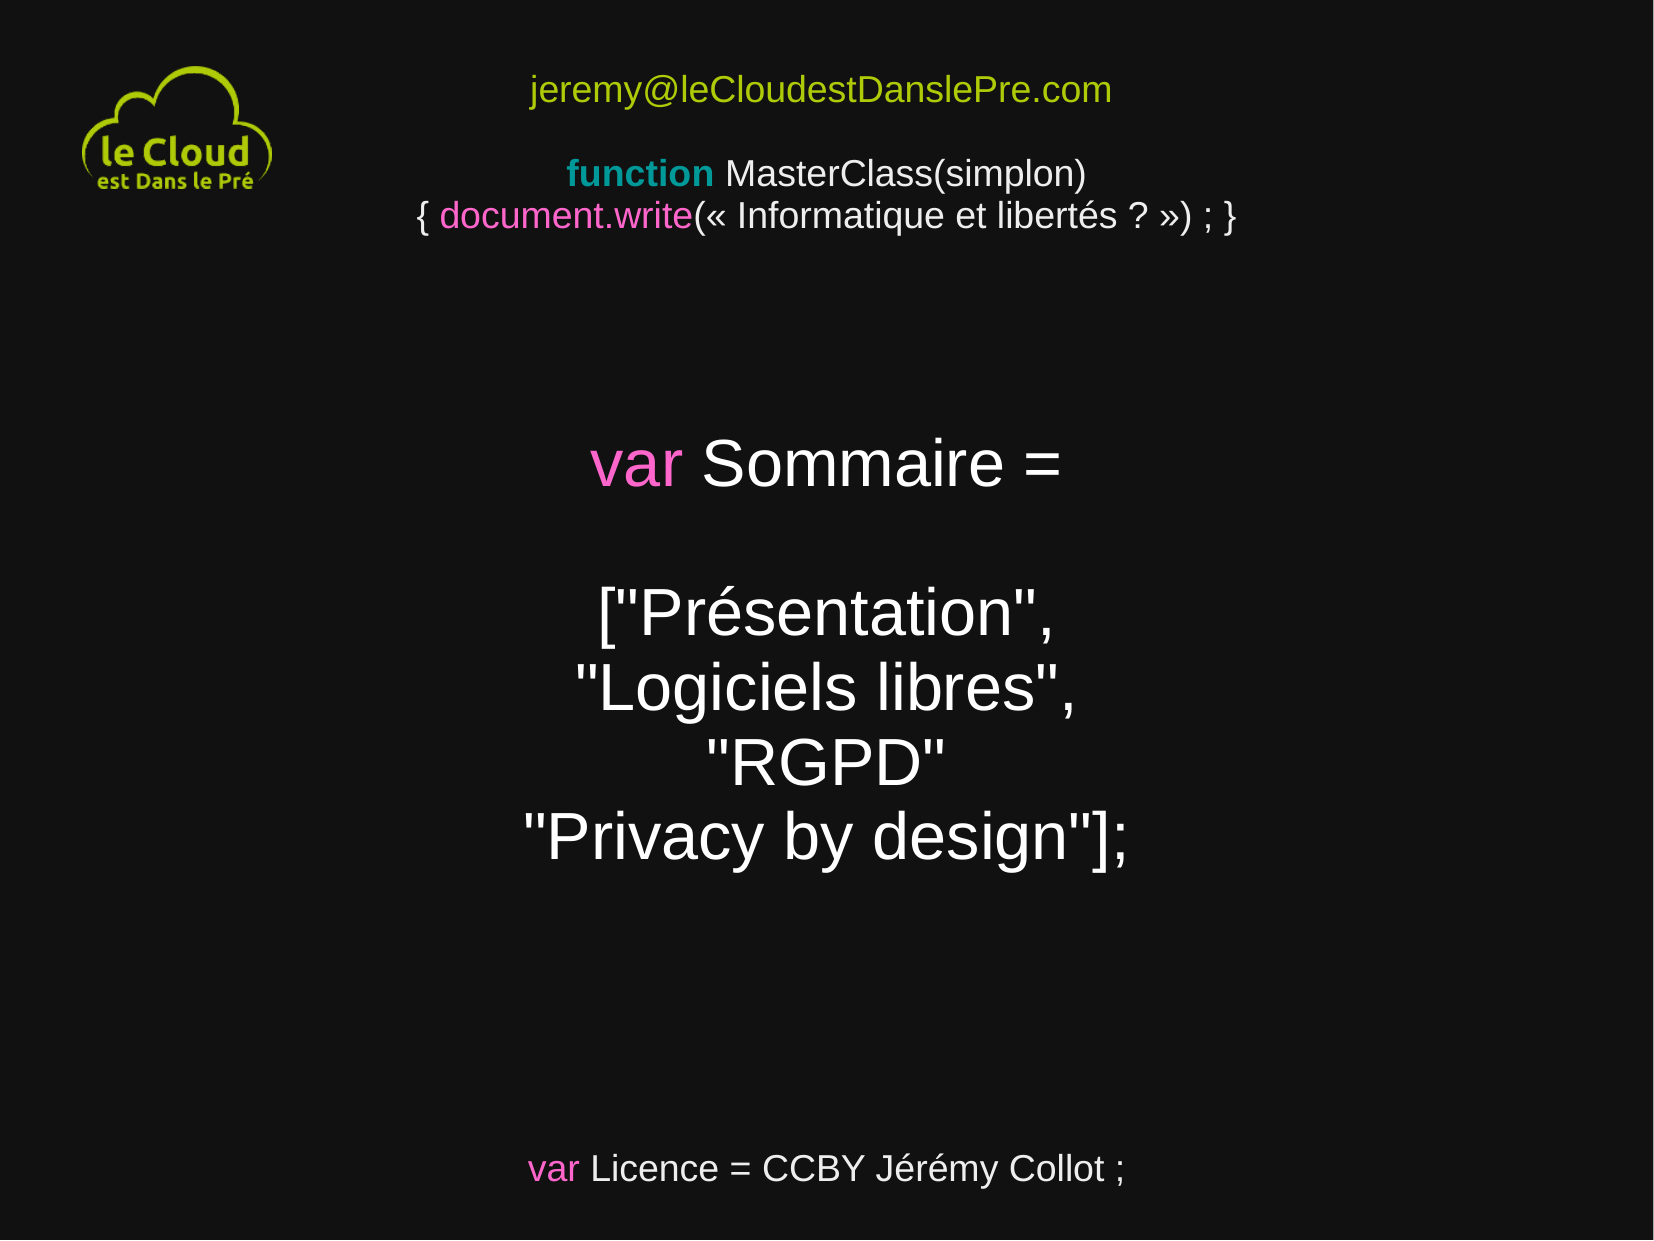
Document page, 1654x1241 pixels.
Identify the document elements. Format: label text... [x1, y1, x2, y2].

subtitle var Sommaire = ["Présentation", "Logiciels libres", "RGPD" "Privacy by design"]; [82, 425, 1571, 875]
title jeremy@leCloudestDanslePre.com function MasterClass(simplon) { document.write(« Informatique et libertés ? ») ; } [82, 47, 1571, 258]
title var Licence = CCBY Jérémy Collot ; [82, 1133, 1571, 1203]
picture [82, 66, 272, 189]
